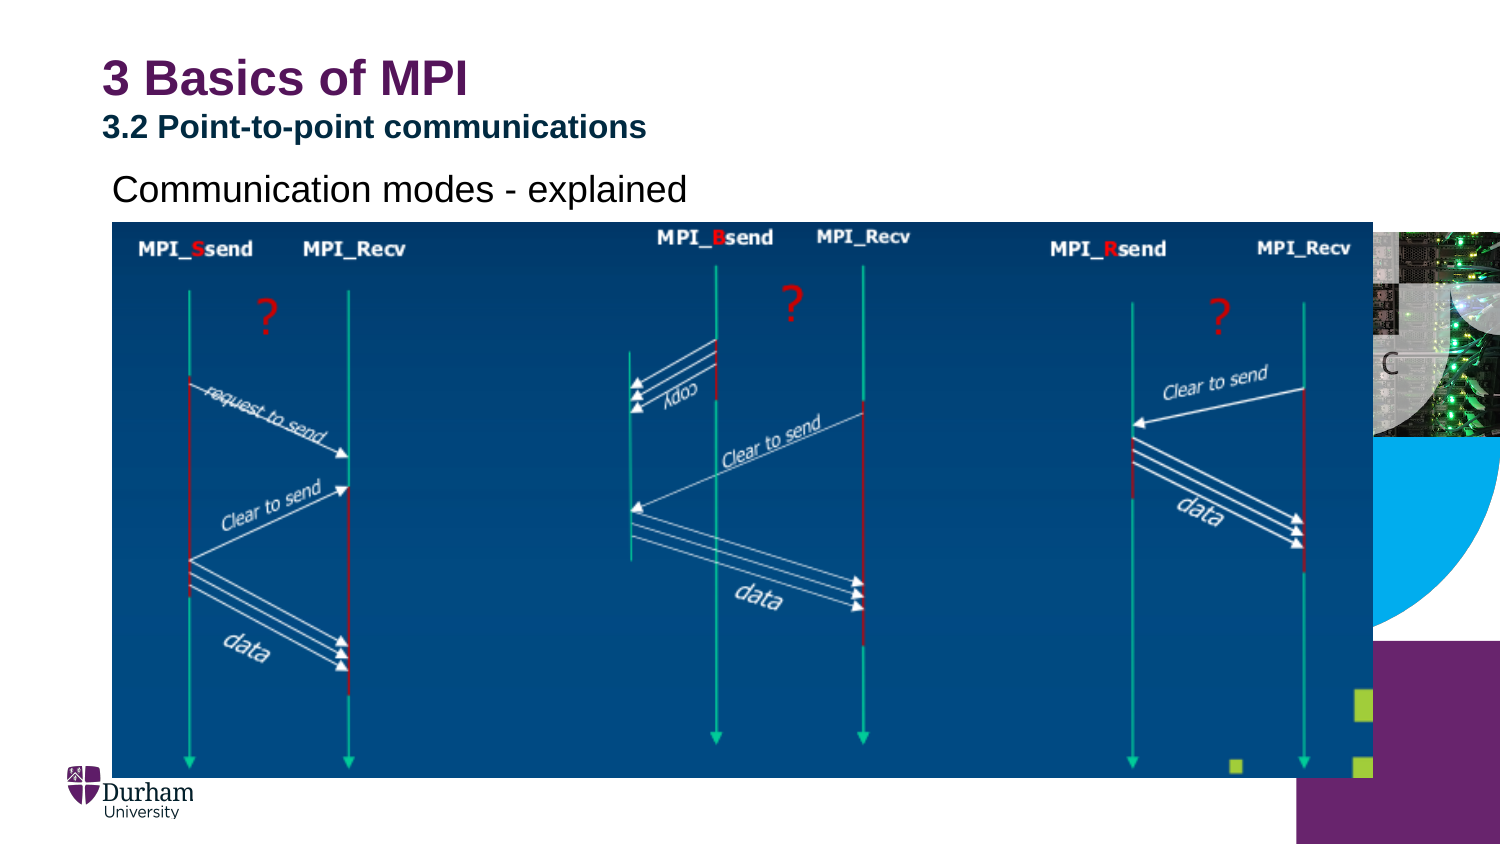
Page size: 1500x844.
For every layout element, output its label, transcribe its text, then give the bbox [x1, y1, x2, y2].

text_box Communication modes - explained [97, 161, 1362, 261]
text_box [1296, 640, 1500, 844]
title 3 Basics of MPI 3.2 Point-to-point communications [101, 45, 1399, 187]
picture [67, 222, 1500, 819]
